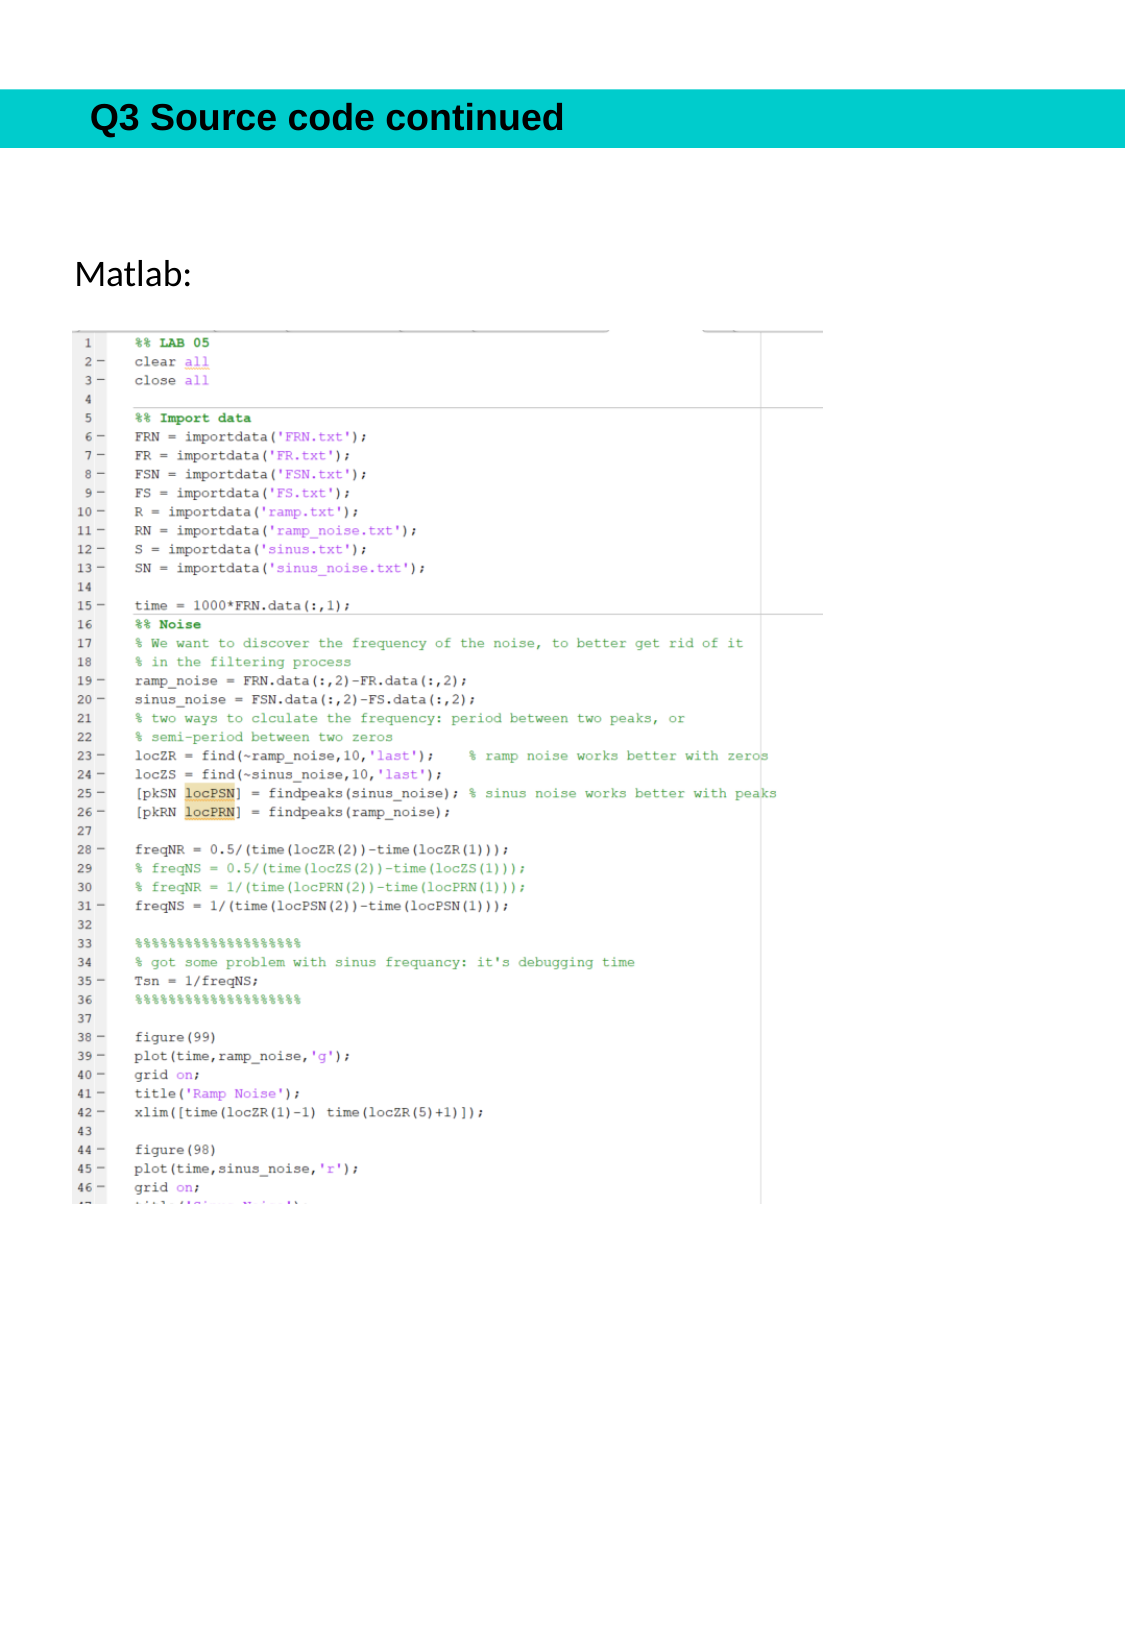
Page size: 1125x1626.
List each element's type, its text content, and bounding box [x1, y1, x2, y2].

text_box Q3 Source code continued [0, 89, 1125, 148]
text_box Matlab: [59, 241, 1066, 303]
picture [72, 330, 823, 1204]
